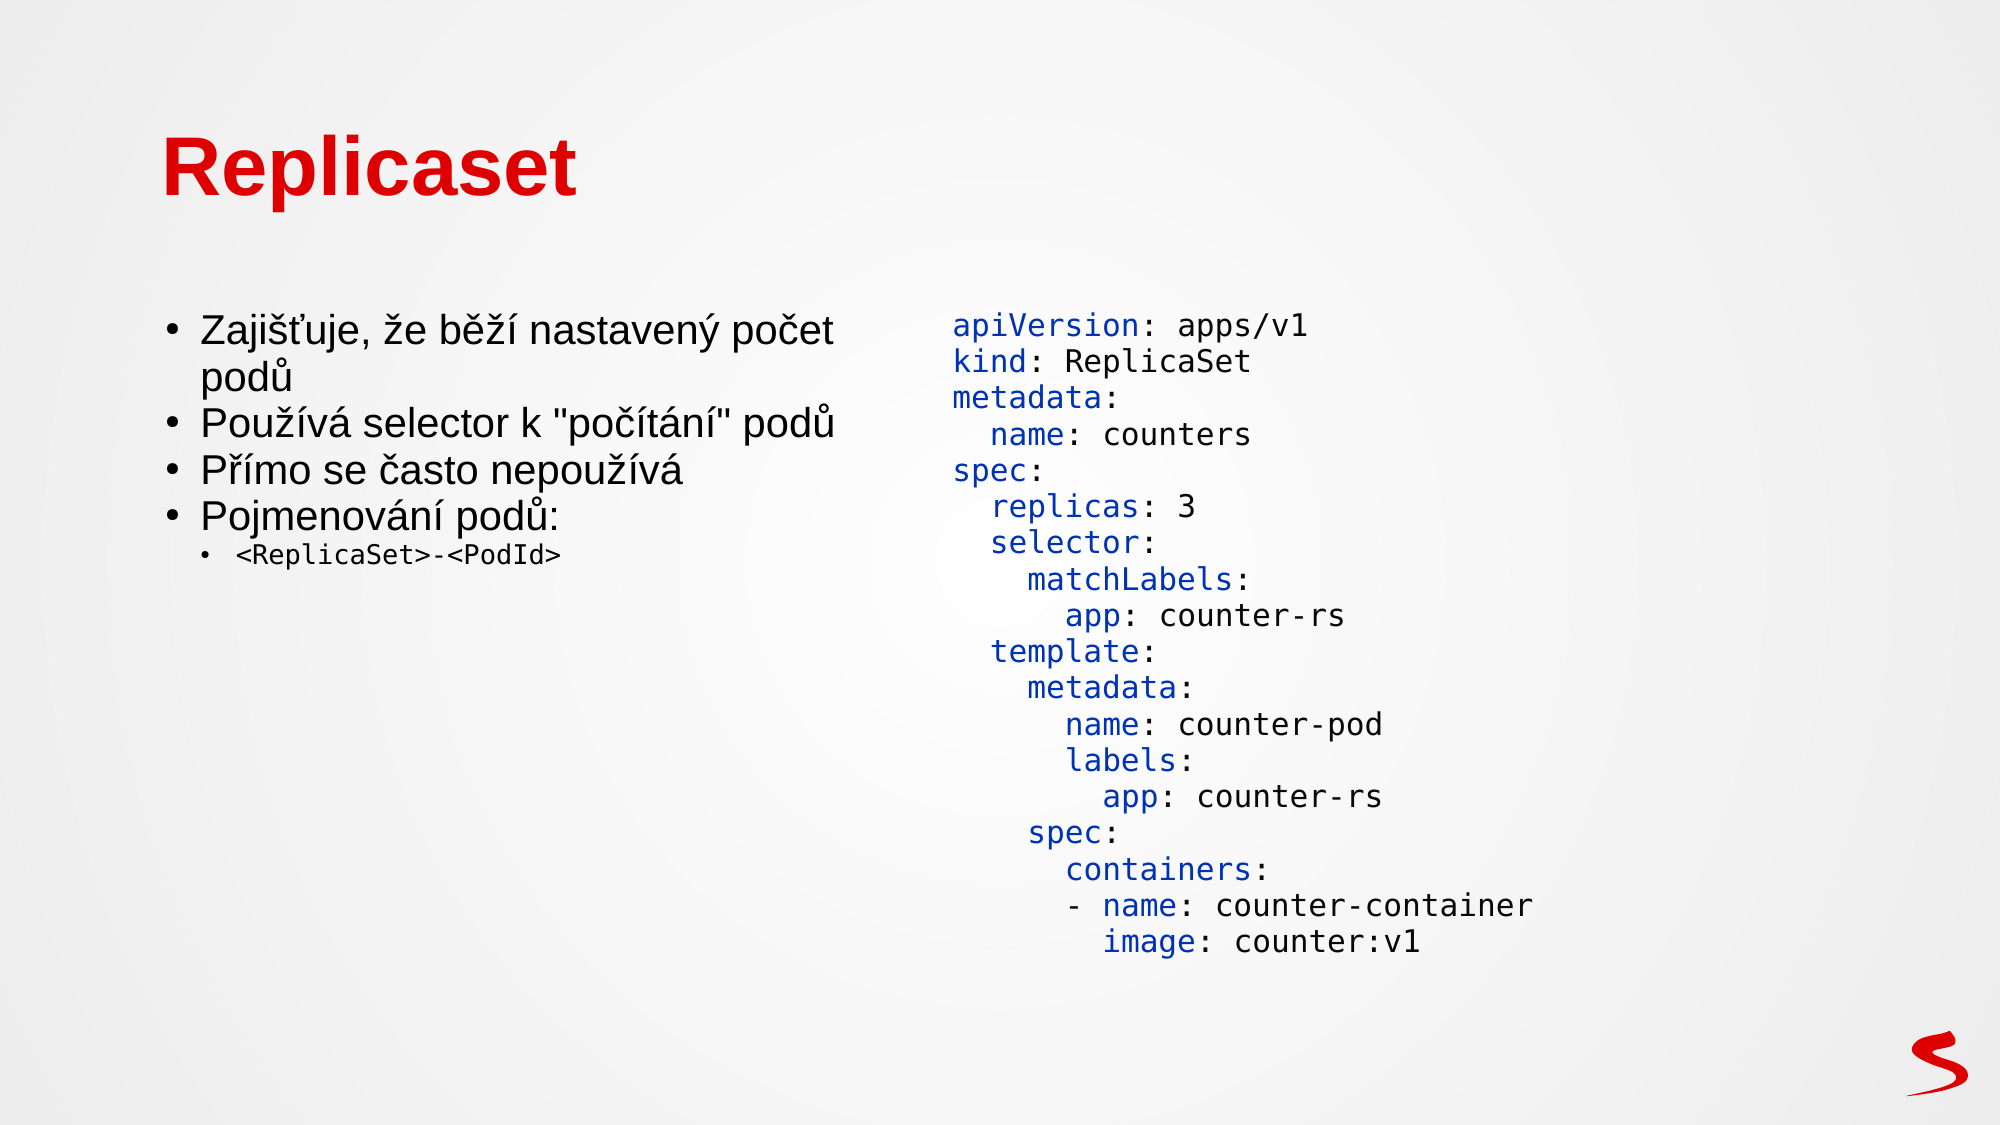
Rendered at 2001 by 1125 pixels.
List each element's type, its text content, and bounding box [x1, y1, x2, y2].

text_box apiVersion: apps/v1 kind: ReplicaSet metadata: name: counters spec: replicas: 3 selector: matchLabels: app: counter-rs template: metadata: name: counter-pod labels: app: counter-rs spec: containers: - name: counter-container image: counter:v1 [937, 299, 1951, 1051]
text_box Replicaset [146, 112, 1816, 229]
text_box Zajišťuje, že běží nastavený počet podů Používá selector k "počítání" podů Přímo se často nepoužívá Pojmenování podů: <ReplicaSet>-<PodId> [150, 299, 901, 1050]
